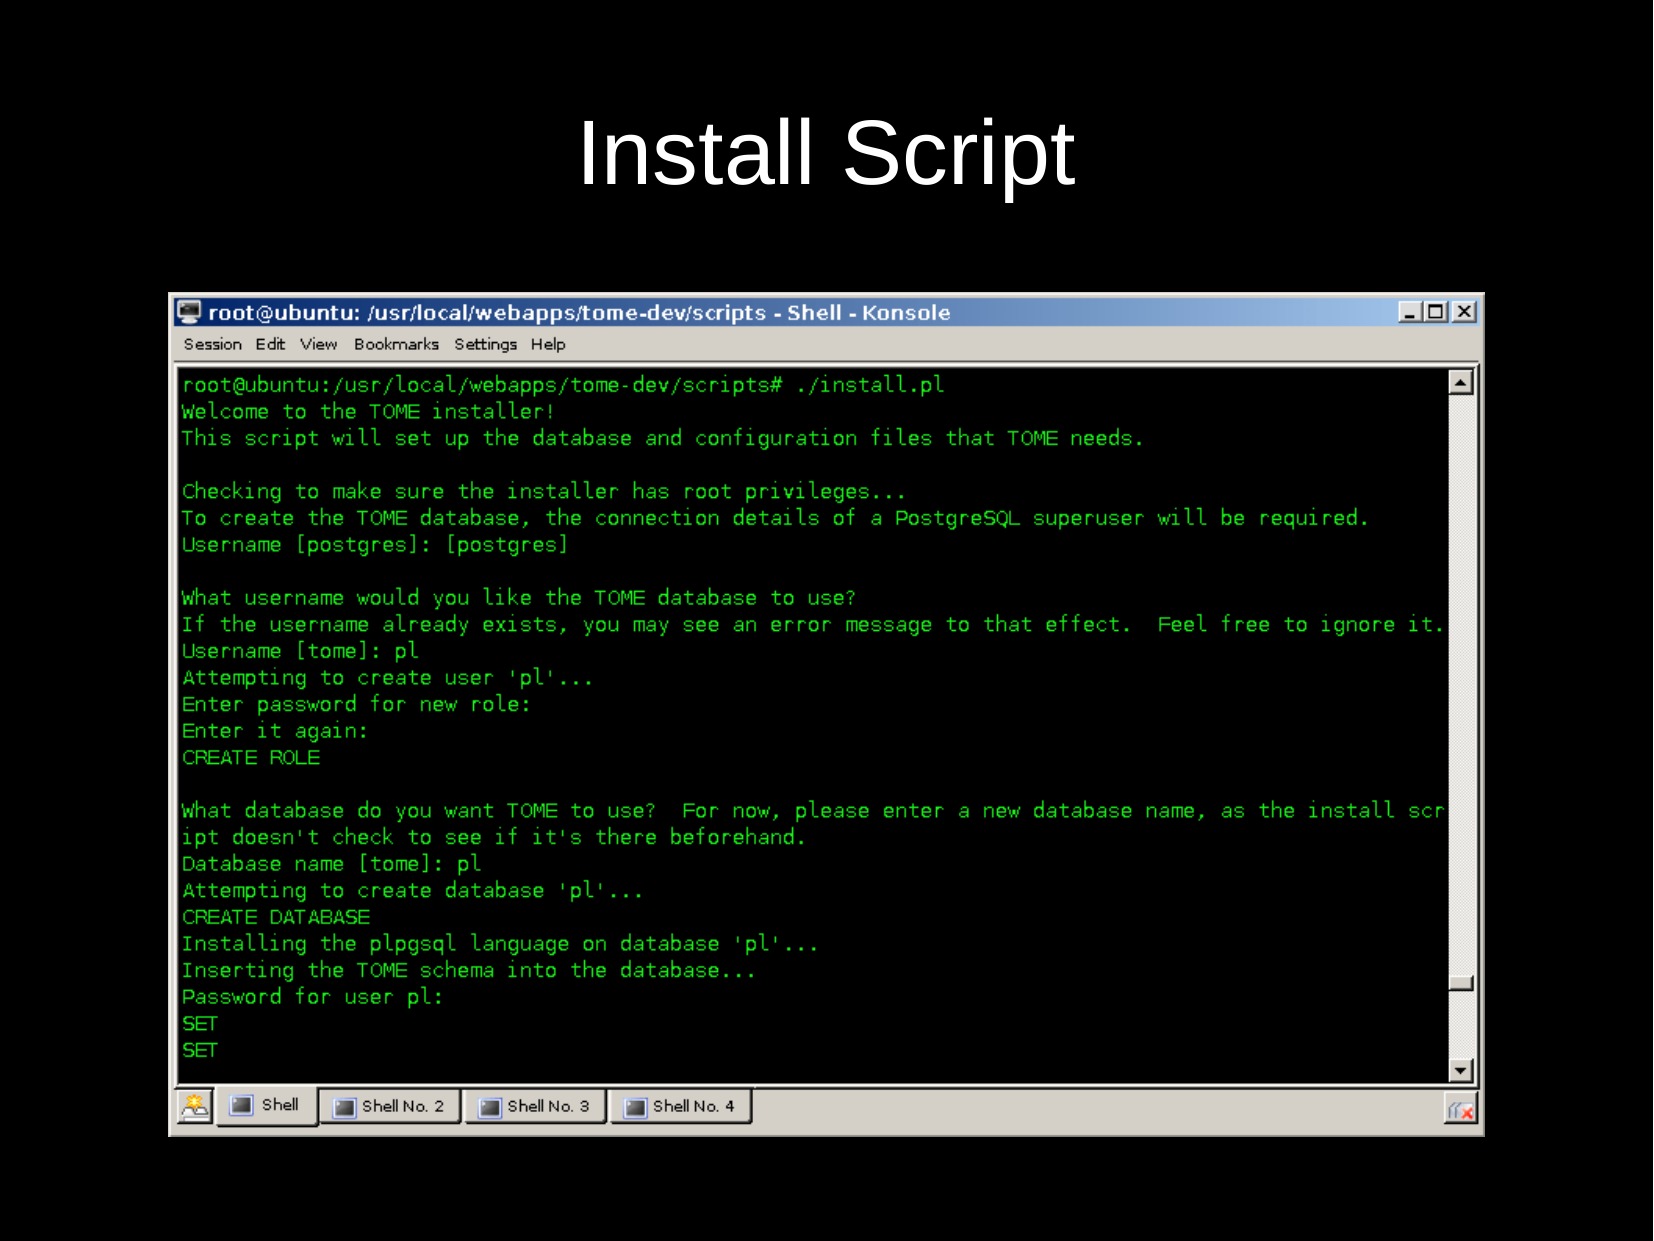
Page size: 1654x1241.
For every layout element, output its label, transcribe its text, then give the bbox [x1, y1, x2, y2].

picture [168, 292, 1485, 1137]
title Install Script [82, 56, 1571, 250]
